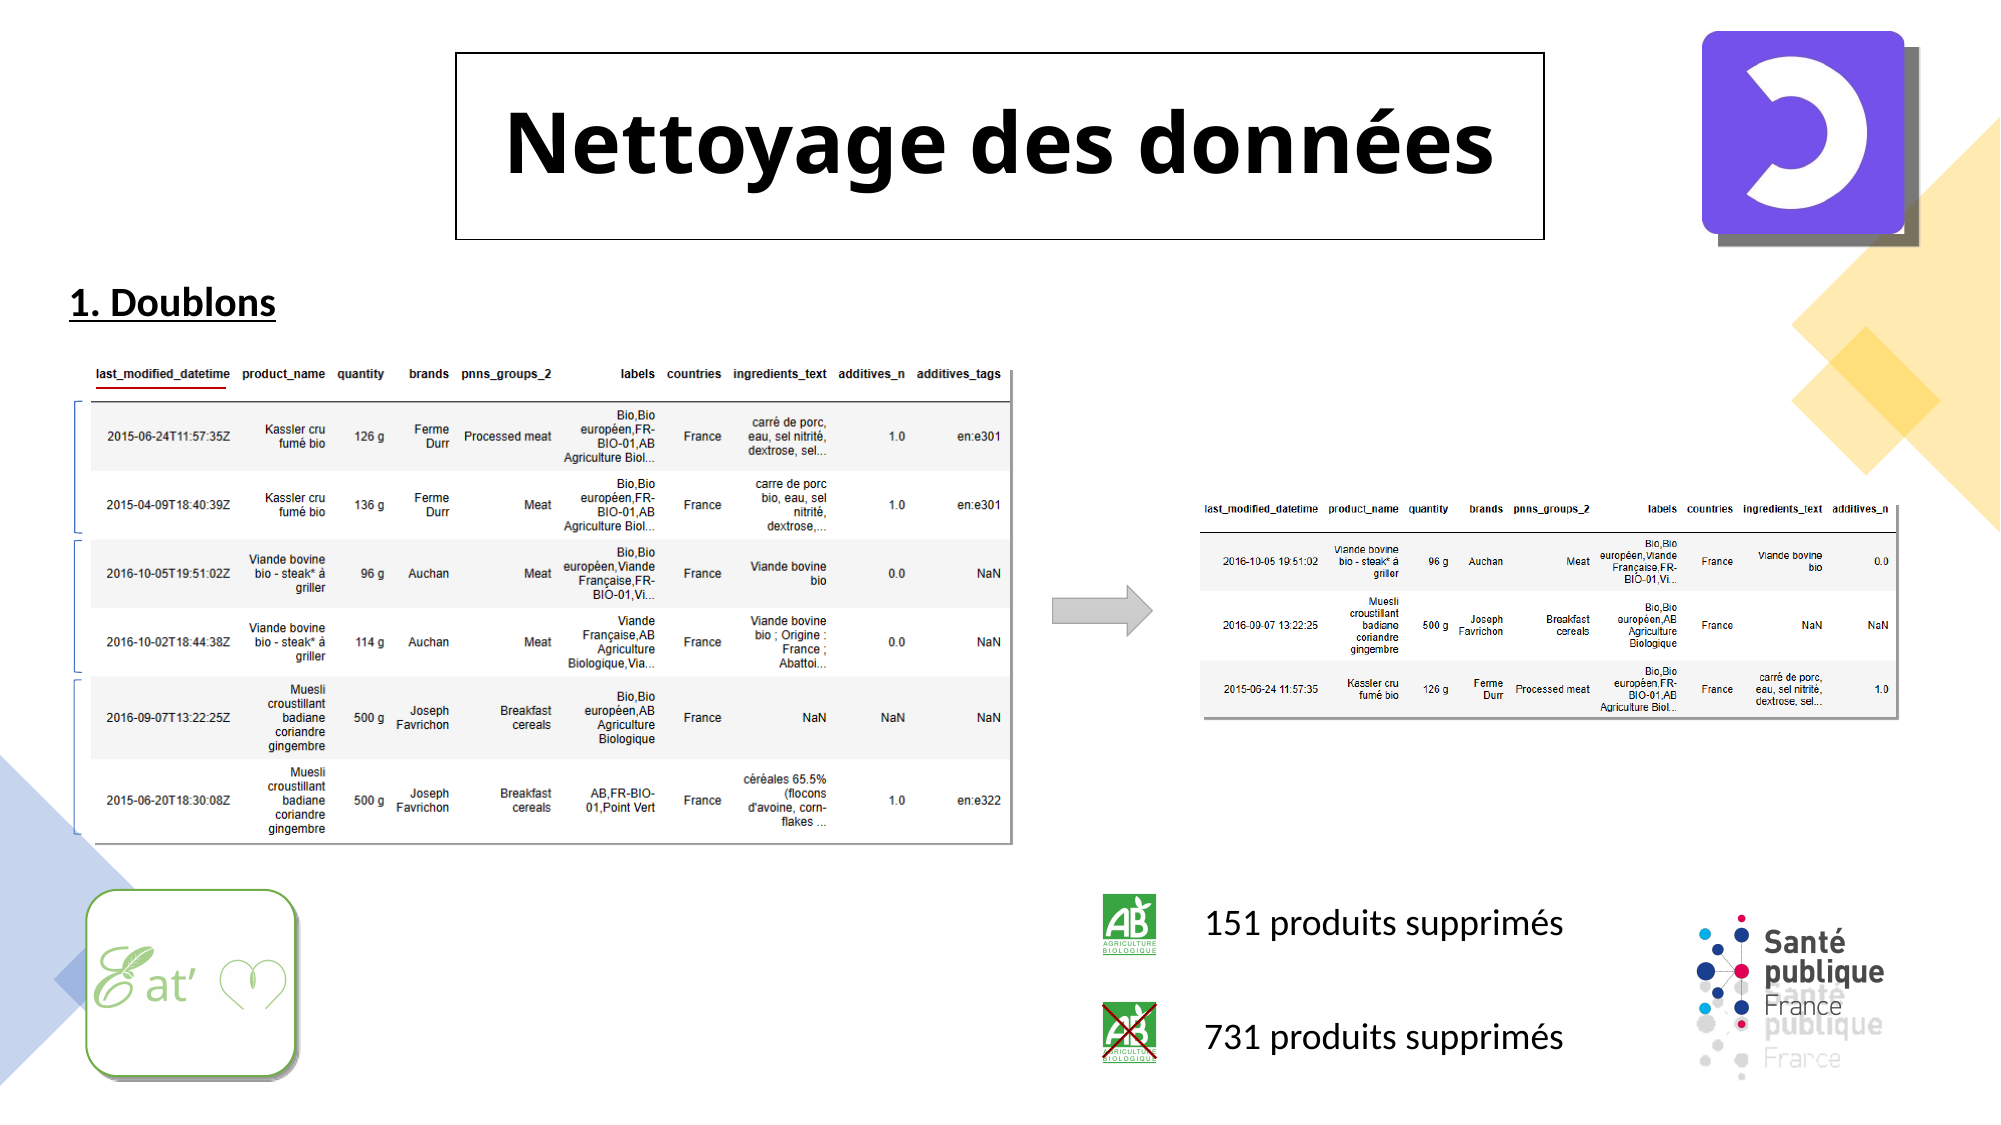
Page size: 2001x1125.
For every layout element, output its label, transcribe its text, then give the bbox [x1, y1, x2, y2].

text_box 731 produits supprimés [1189, 1004, 1631, 1066]
picture [91, 365, 1010, 843]
text_box [1052, 585, 1153, 636]
text_box [1791, 116, 2000, 533]
picture [1702, 31, 1905, 234]
text_box [0, 754, 296, 1086]
picture [216, 957, 289, 1017]
picture [1694, 878, 1935, 1069]
picture [1096, 891, 1163, 958]
picture [1200, 501, 1896, 717]
text_box 1. Doublons [53, 267, 710, 334]
title Nettoyage des données [455, 53, 1544, 240]
picture [88, 941, 159, 1013]
text_box 151 produits supprimés [1189, 890, 1631, 951]
picture [1089, 990, 1171, 1072]
text_box at’ [129, 948, 246, 1020]
